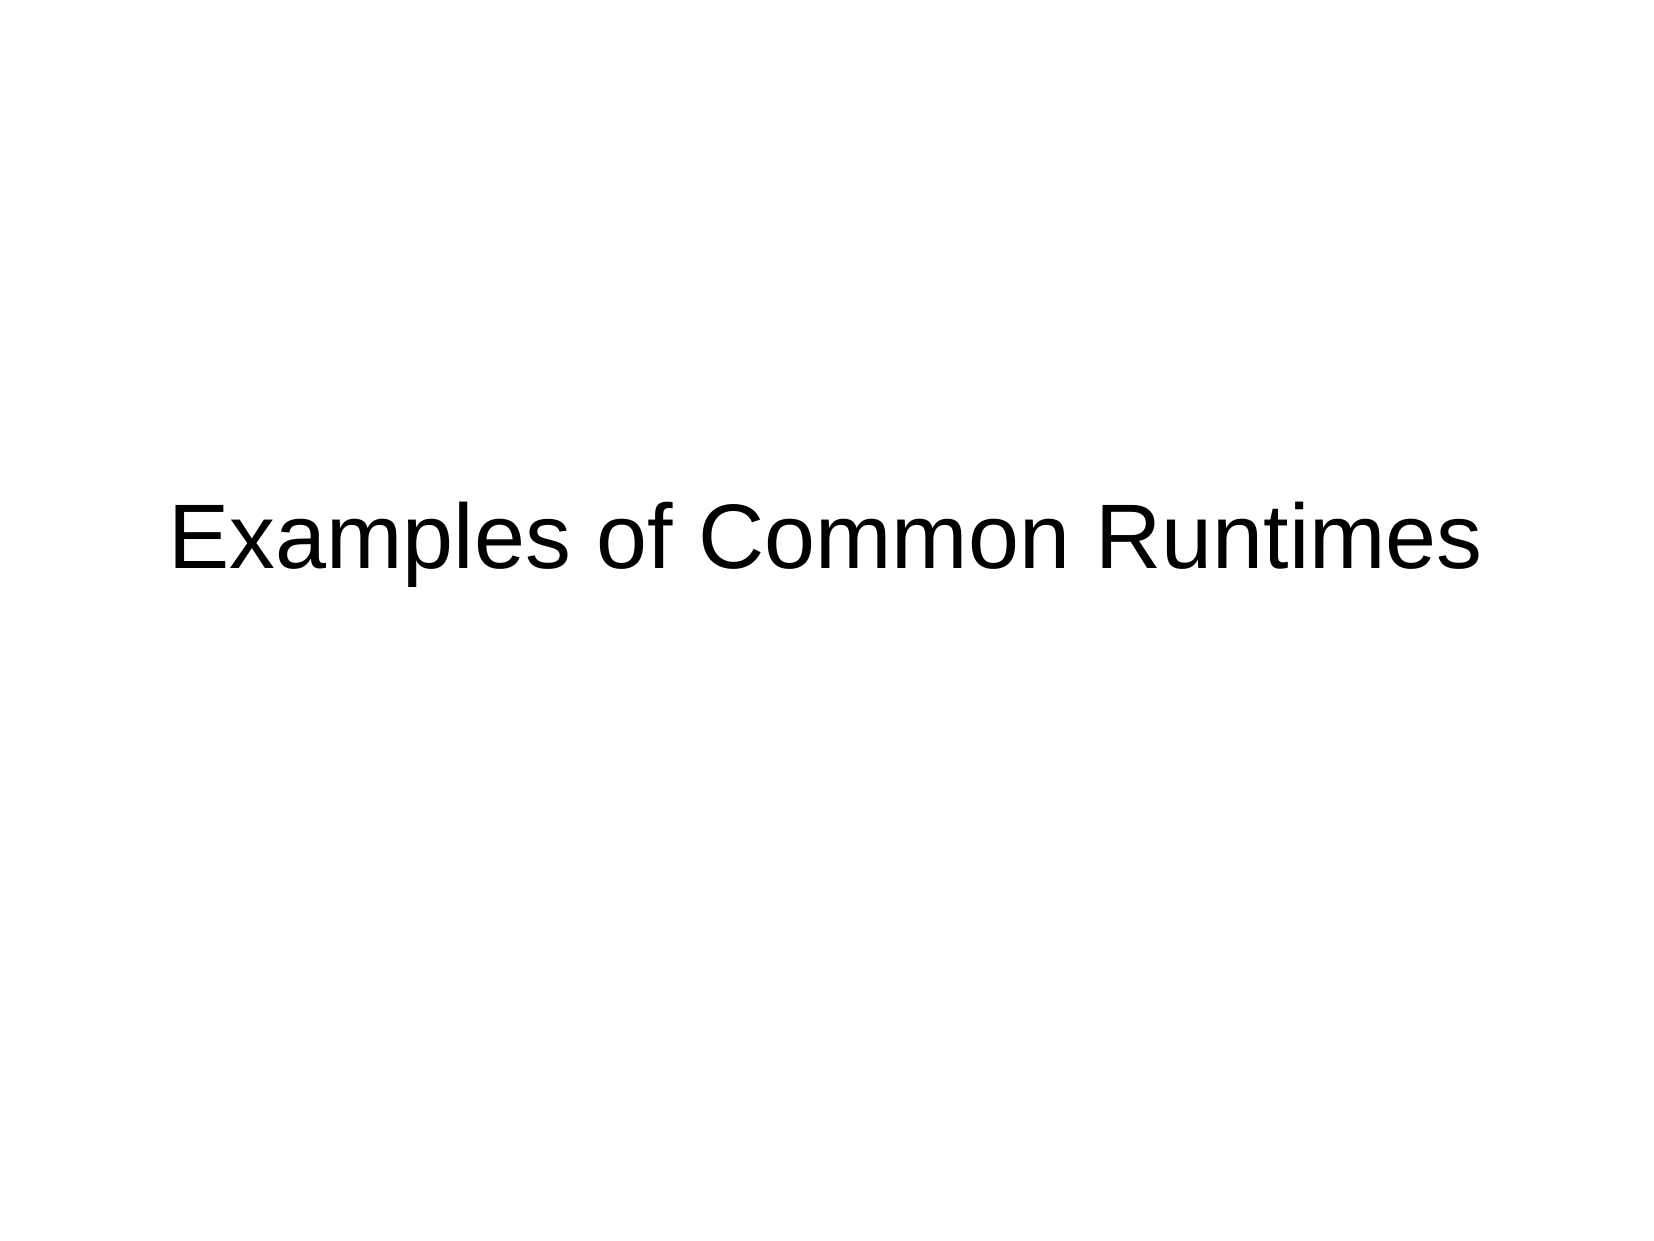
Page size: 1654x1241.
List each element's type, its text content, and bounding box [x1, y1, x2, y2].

title Examples of Common Runtimes [82, 433, 1571, 641]
